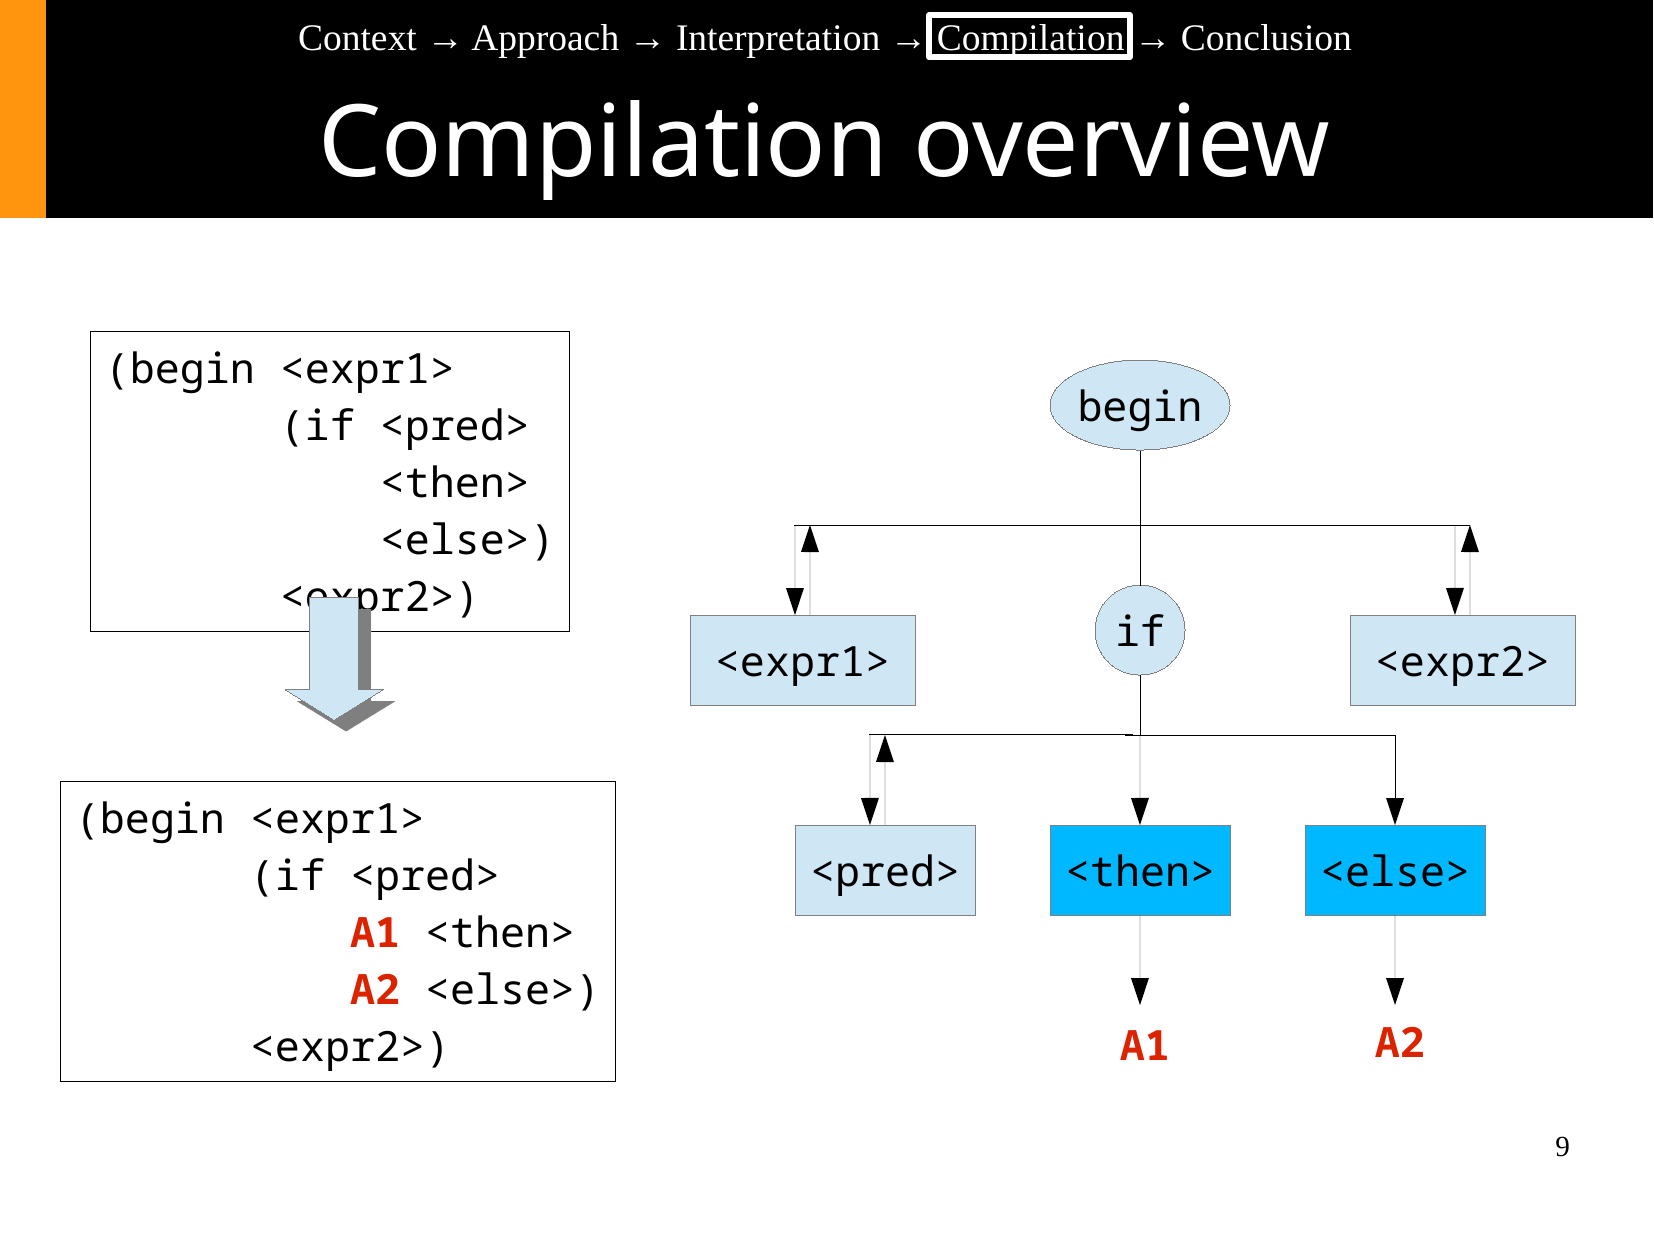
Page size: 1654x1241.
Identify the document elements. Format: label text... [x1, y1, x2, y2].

text_box (begin <expr1> (if <pred> A1 <then> A2 <else>) <expr2>) [60, 781, 616, 1006]
text_box A1 [1105, 1008, 1186, 1066]
text_box <then> [1050, 825, 1231, 916]
text_box if [1095, 585, 1186, 676]
text_box begin [1050, 360, 1231, 451]
text_box <expr1> [690, 615, 916, 706]
text_box A2 [1360, 1005, 1441, 1062]
title Compilation overview [80, 57, 1569, 218]
text_box <else> [1305, 825, 1486, 916]
text_box <pred> [795, 825, 976, 916]
text_box [285, 597, 384, 721]
text_box <expr2> [1350, 615, 1576, 706]
text_box (begin <expr1> (if <pred> <then> <else>) <expr2>) [90, 331, 570, 556]
